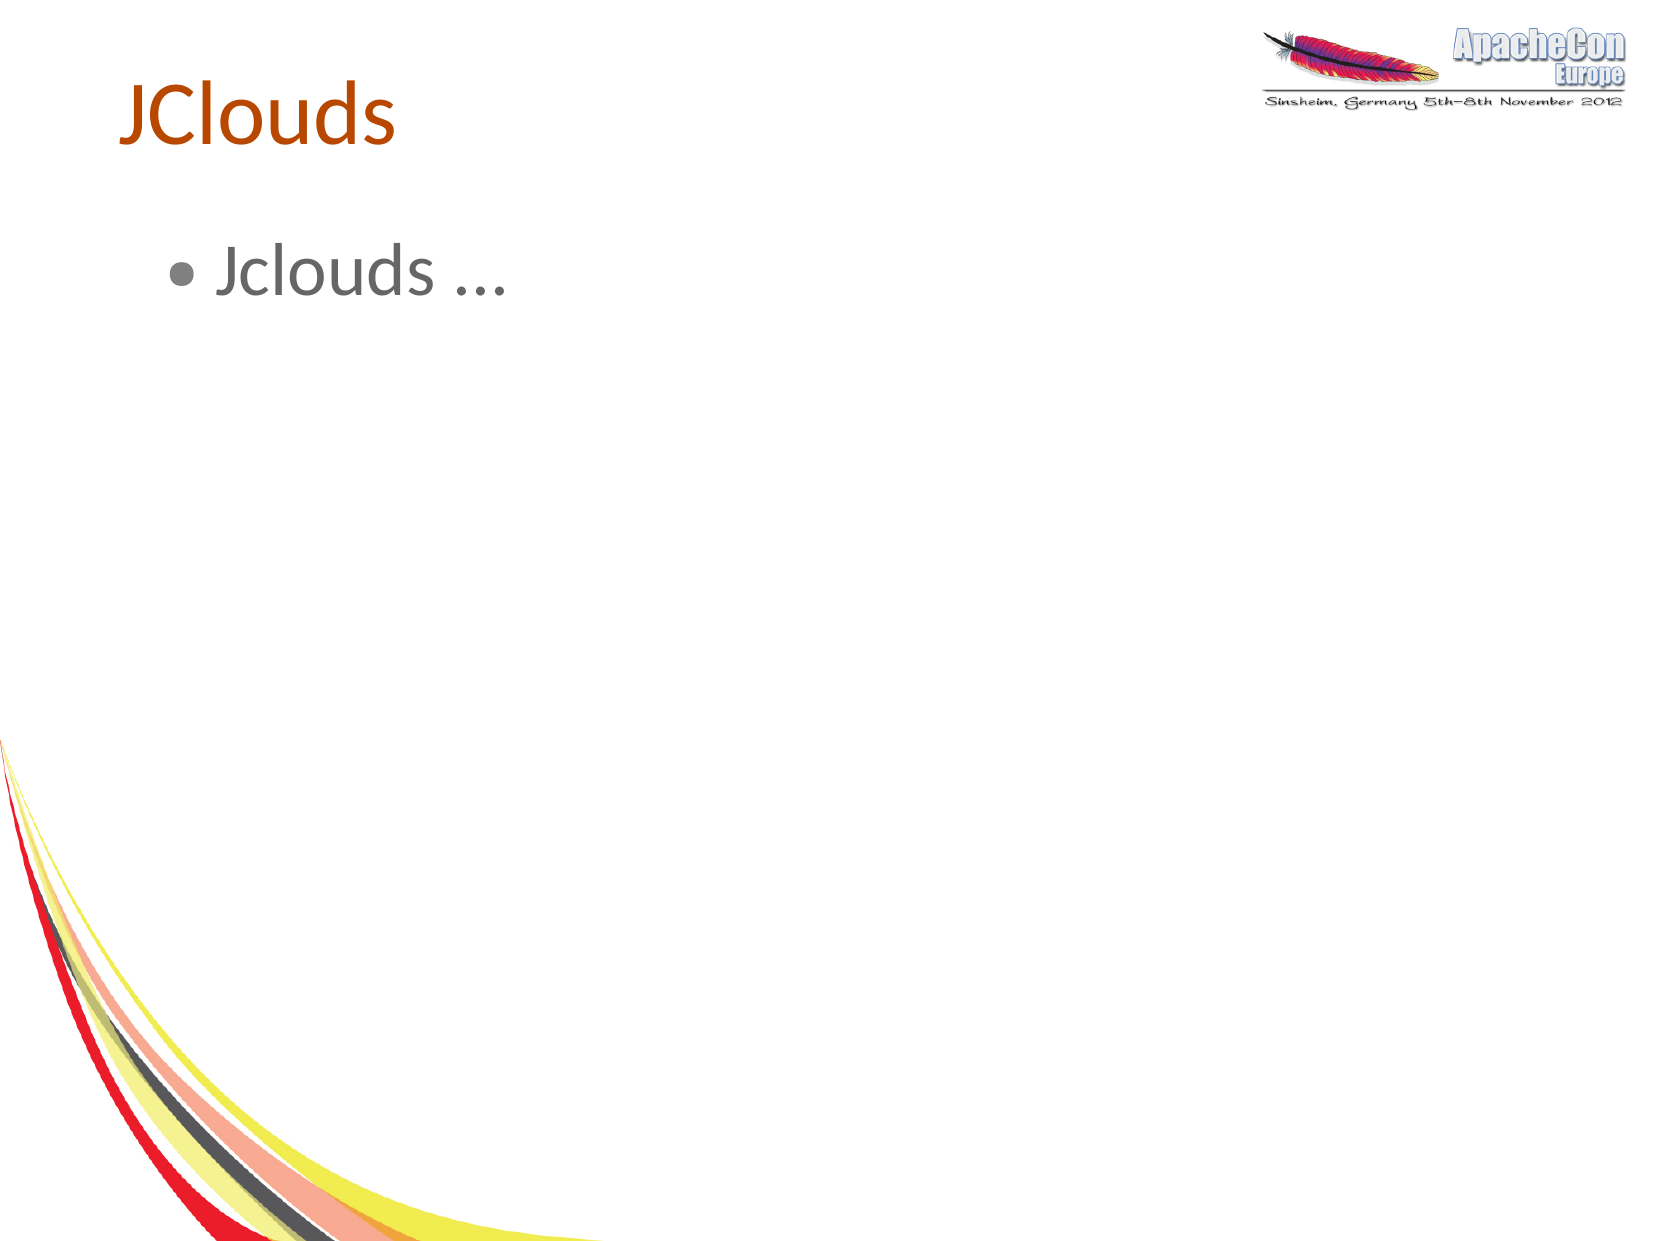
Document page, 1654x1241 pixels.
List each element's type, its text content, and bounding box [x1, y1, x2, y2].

list Jclouds ... [147, 239, 1576, 1126]
picture [0, 0, 1654, 1241]
title JClouds [59, 65, 1418, 178]
